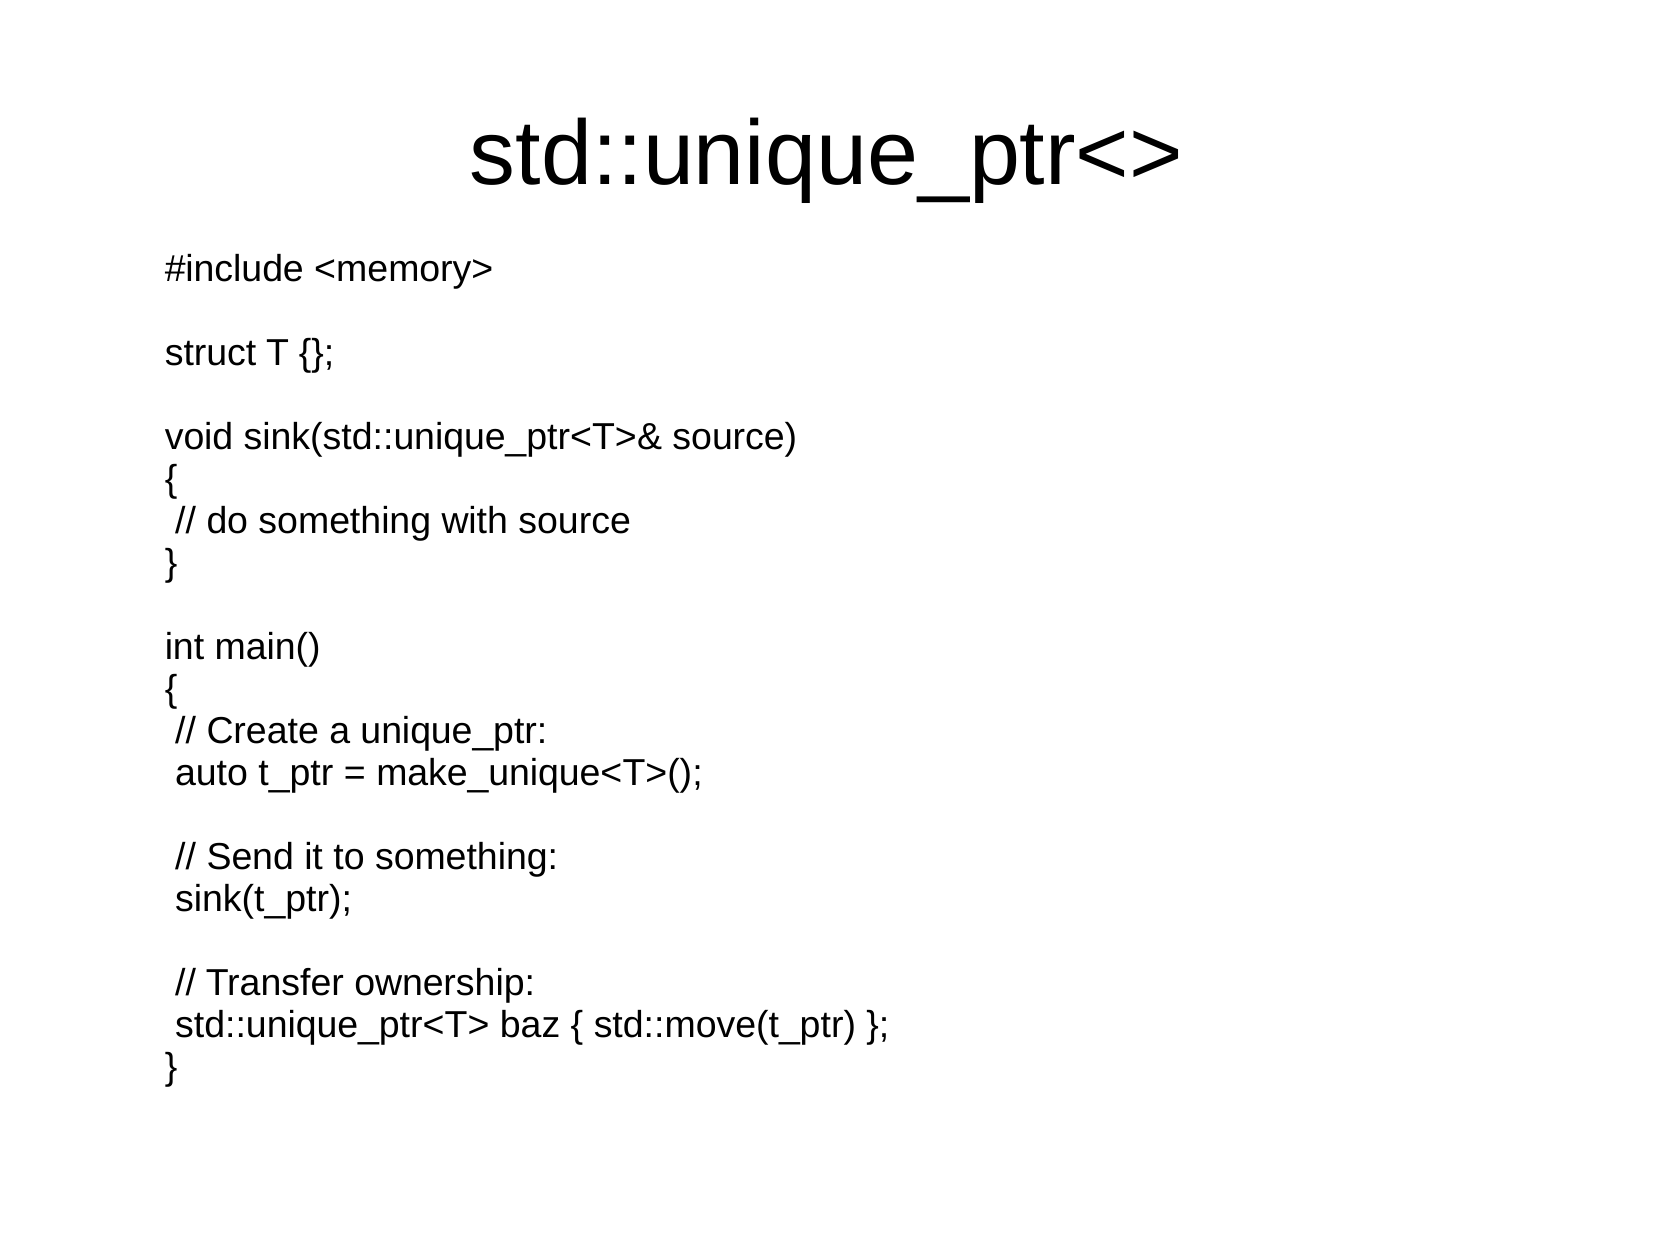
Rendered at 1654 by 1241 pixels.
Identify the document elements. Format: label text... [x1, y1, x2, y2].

text_box [420, 465, 450, 536]
title std::unique_ptr<> [82, 49, 1571, 257]
text_box #include <memory> struct T {}; void sink(std::unique_ptr<T>& source) { // do something with source } int main() { // Create a unique_ptr: auto t_ptr = make_unique<T>(); // Send it to something: sink(t_ptr); // Transfer ownership: std::unique_ptr<T> baz { std::move(t_ptr) }; } [150, 240, 905, 1137]
